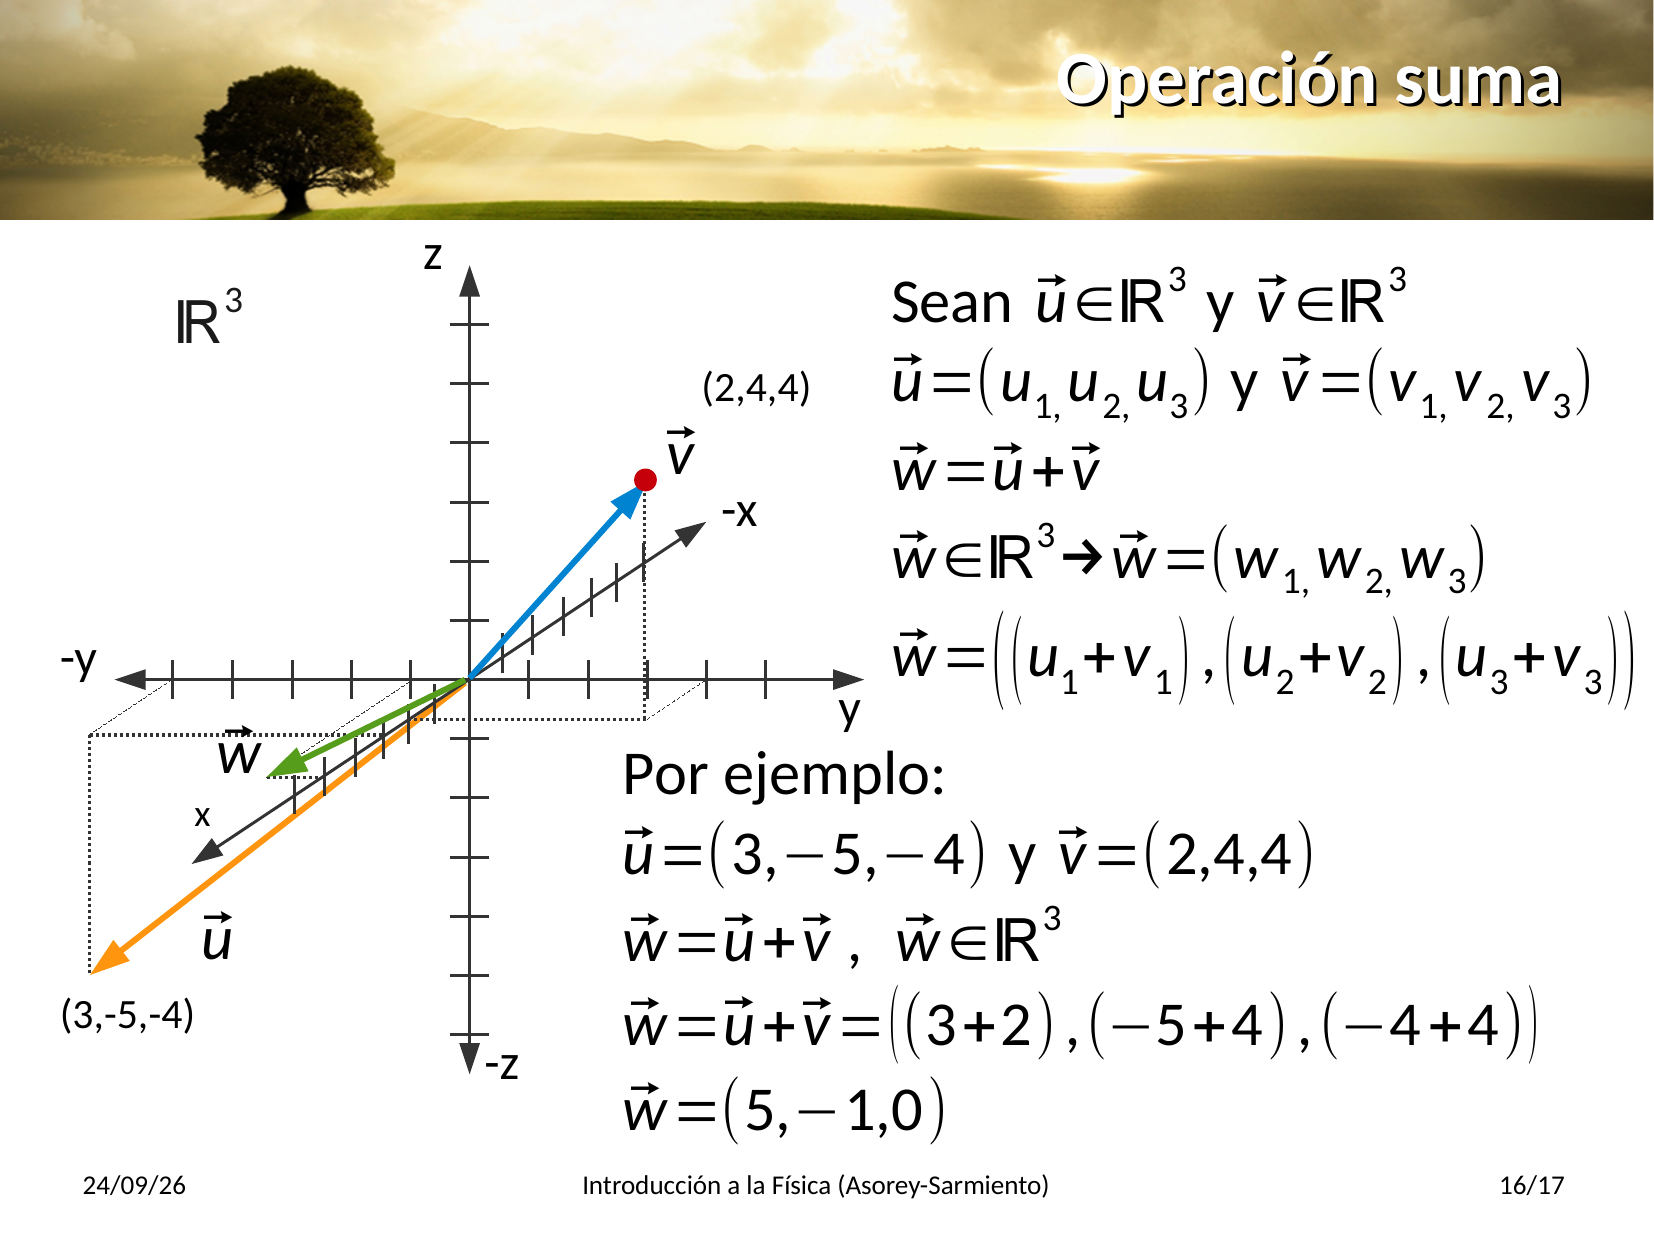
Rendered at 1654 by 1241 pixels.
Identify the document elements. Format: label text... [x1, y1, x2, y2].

chart [169, 276, 249, 356]
text_box -y [45, 630, 122, 710]
text_box -x [706, 481, 782, 562]
chart [210, 714, 270, 791]
chart [658, 415, 706, 492]
text_box (2,4,4) [686, 363, 845, 434]
chart [195, 900, 242, 977]
chart [885, 255, 1644, 715]
text_box z [408, 225, 467, 305]
text_box x [179, 790, 241, 871]
title Operación suma [75, 19, 1564, 151]
text_box y [823, 679, 886, 735]
chart [616, 735, 1546, 1148]
text_box (3,-5,-4) [45, 990, 241, 1060]
picture [0, 0, 1654, 220]
text_box -z [469, 1034, 544, 1115]
text_box [635, 470, 656, 490]
